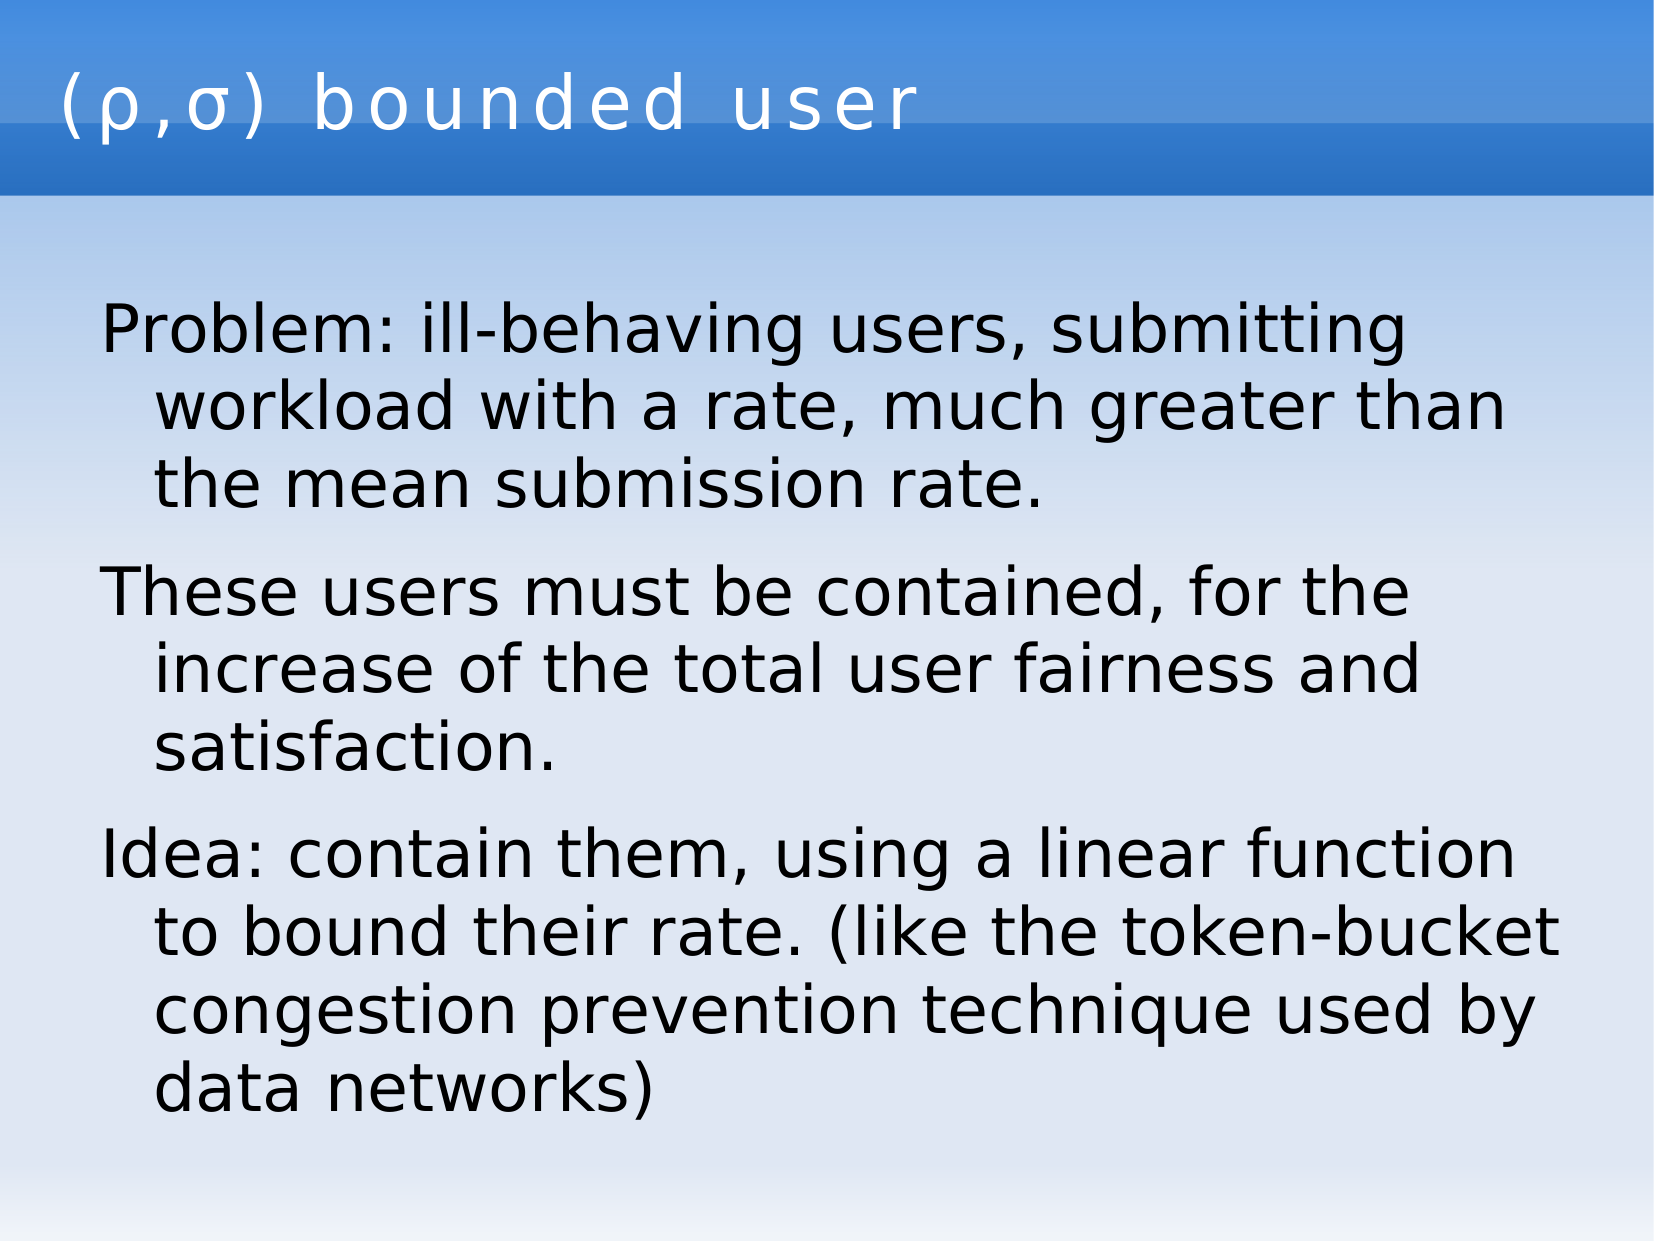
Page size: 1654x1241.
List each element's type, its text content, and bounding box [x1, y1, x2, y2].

picture [0, 0, 1654, 1241]
title (ρ,σ) bounded user [59, 29, 1270, 178]
list Problem: ill-behaving users, submitting workload with a rate, much greater than the mean submission rate. These users must be contained, for the increase of the total user fairness and satisfaction. Idea: contain them, using a linear function to bound their rate. (like the token-bucket congestion prevention technique used by data networks) [82, 290, 1571, 1128]
